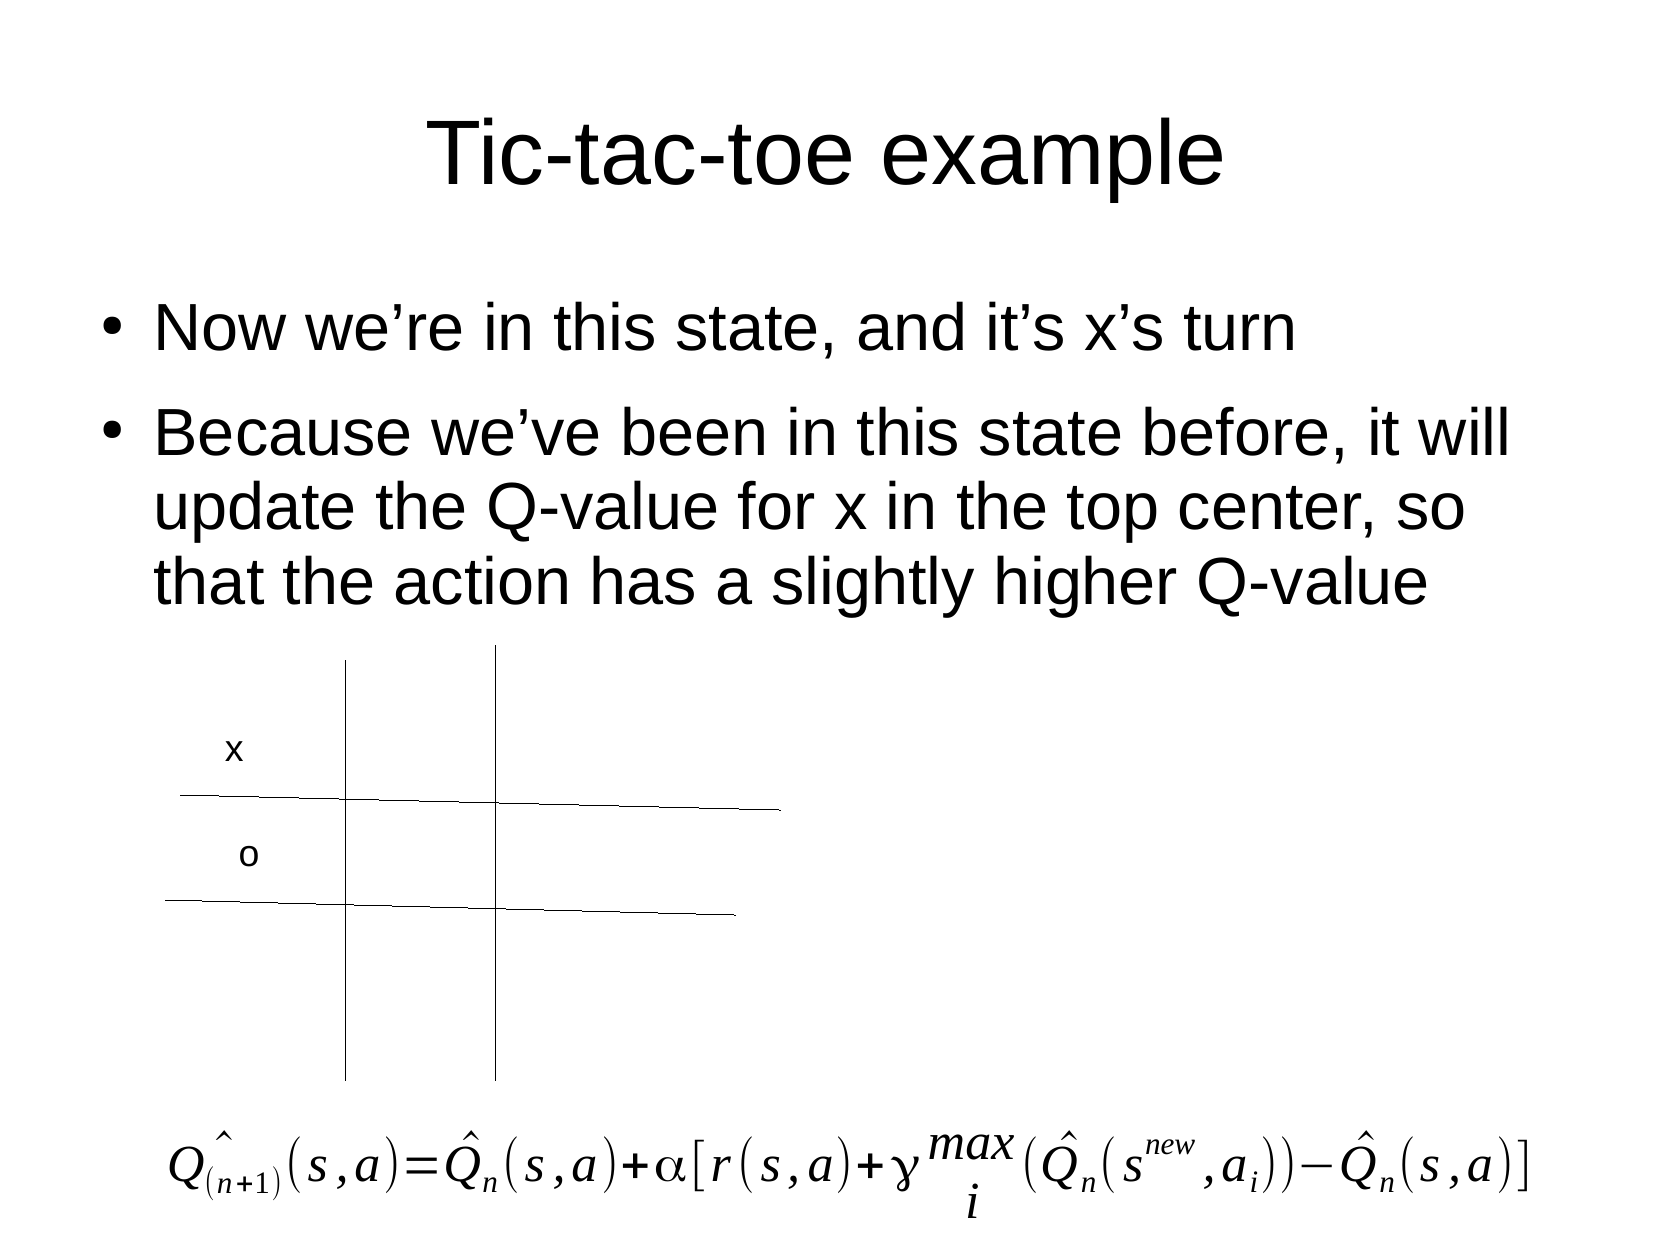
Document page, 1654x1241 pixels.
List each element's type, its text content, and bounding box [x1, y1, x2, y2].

text_box x [210, 720, 259, 777]
title Tic-tac-toe example [82, 49, 1571, 257]
list Now we’re in this state, and it’s x’s turn Because we’ve been in this state before, it will update the Q-value for x in the top center, so that the action has a slightly higher Q-value [82, 290, 1571, 1010]
text_box o [223, 825, 275, 882]
chart [160, 1112, 1537, 1231]
